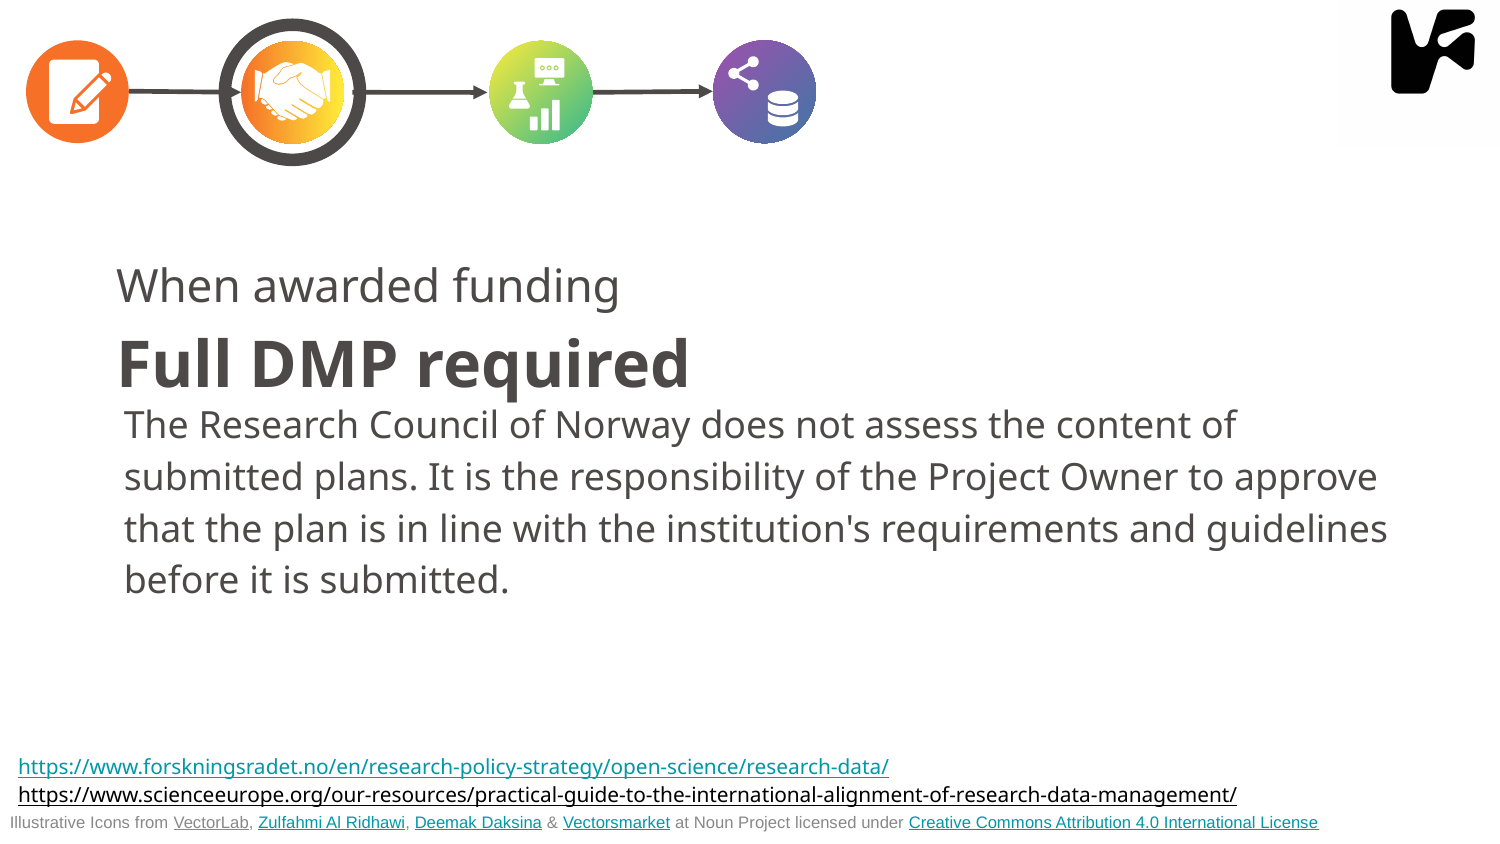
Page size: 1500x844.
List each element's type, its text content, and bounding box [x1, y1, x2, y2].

text_box [713, 40, 816, 144]
text_box [26, 40, 129, 144]
text_box [241, 40, 344, 144]
text_box [489, 40, 593, 144]
text_box https://www.forskningsradet.no/en/research-policy-strategy/open-science/research-data/ https://www.scienceeurope.org/our-resources/practical-guide-to-the-international-alignment-of-research-data-management/ [3, 738, 1480, 844]
picture [1338, 0, 1500, 147]
text_box The Research Council of Norway does not assess the content of submitted plans. It is the responsibility of the Project Owner to approve that the plan is in line with the institution's requirements and guidelines before it is submitted. [108, 379, 1406, 617]
text_box When awarded funding Full DMP required [26, 233, 1500, 462]
